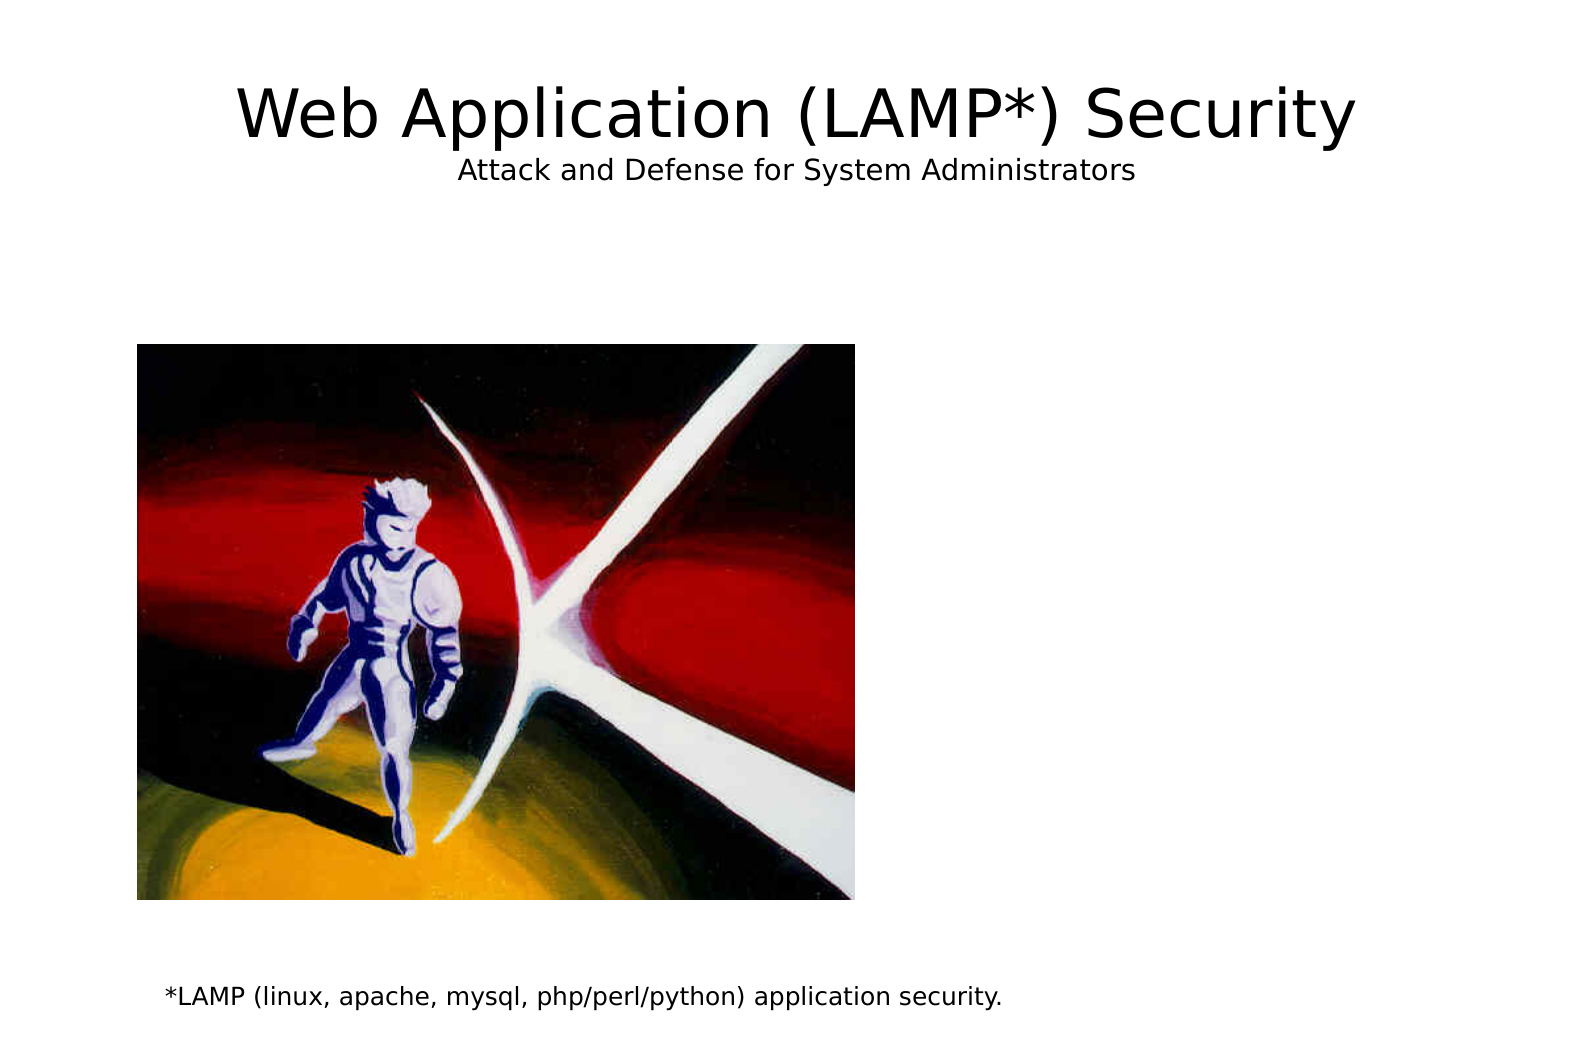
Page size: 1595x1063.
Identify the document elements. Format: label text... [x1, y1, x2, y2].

title Web Application (LAMP*) Security Attack and Defense for System Administrators [79, 49, 1515, 213]
chart [74, 311, 1153, 900]
text_box *LAMP (linux, apache, mysql, php/perl/python) application security. [150, 975, 1313, 1020]
